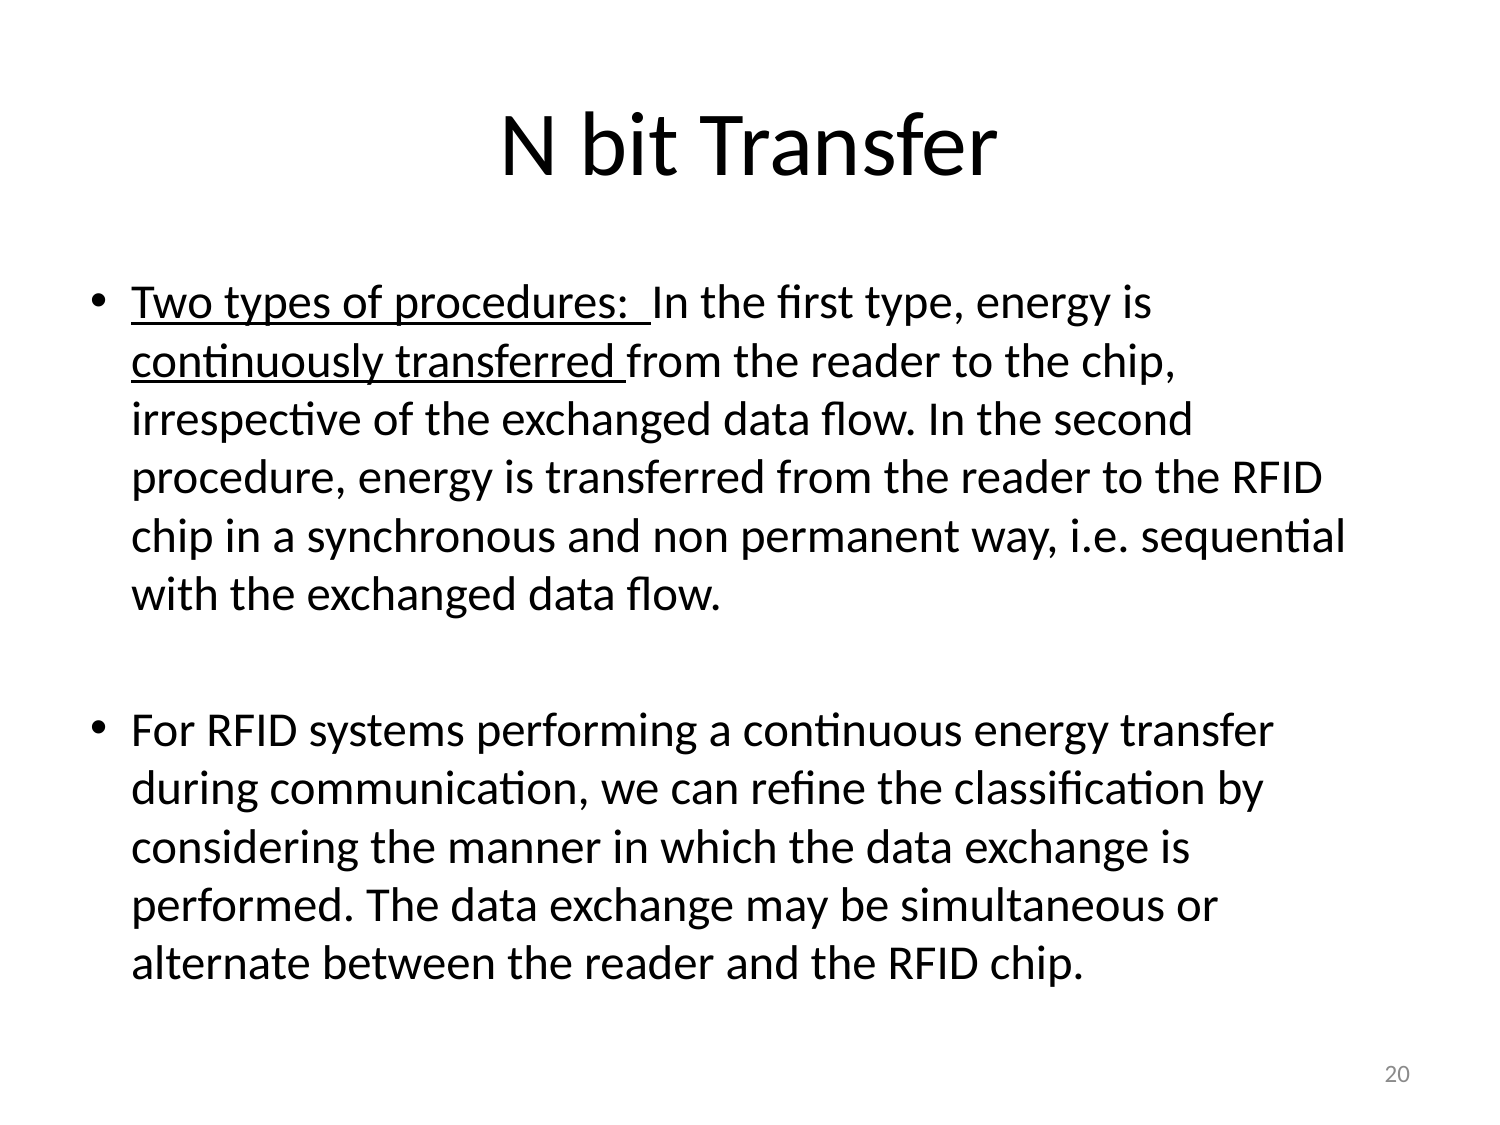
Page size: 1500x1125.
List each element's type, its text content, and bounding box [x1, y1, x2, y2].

title N bit Transfer [75, 45, 1425, 233]
slide_number <number> [1074, 1042, 1425, 1103]
list Two types of procedures: In the first type, energy is continuously transferred from the reader to the chip, irrespective of the exchanged data flow. In the second procedure, energy is transferred from the reader to the RFID chip in a synchronous and non permanent way, i.e. sequential with the exchanged data flow. For RFID systems performing a continuous energy transfer during communication, we can refine the classification by considering the manner in which the data exchange is performed. The data exchange may be simultaneous or alternate between the reader and the RFID chip. [75, 262, 1425, 1005]
